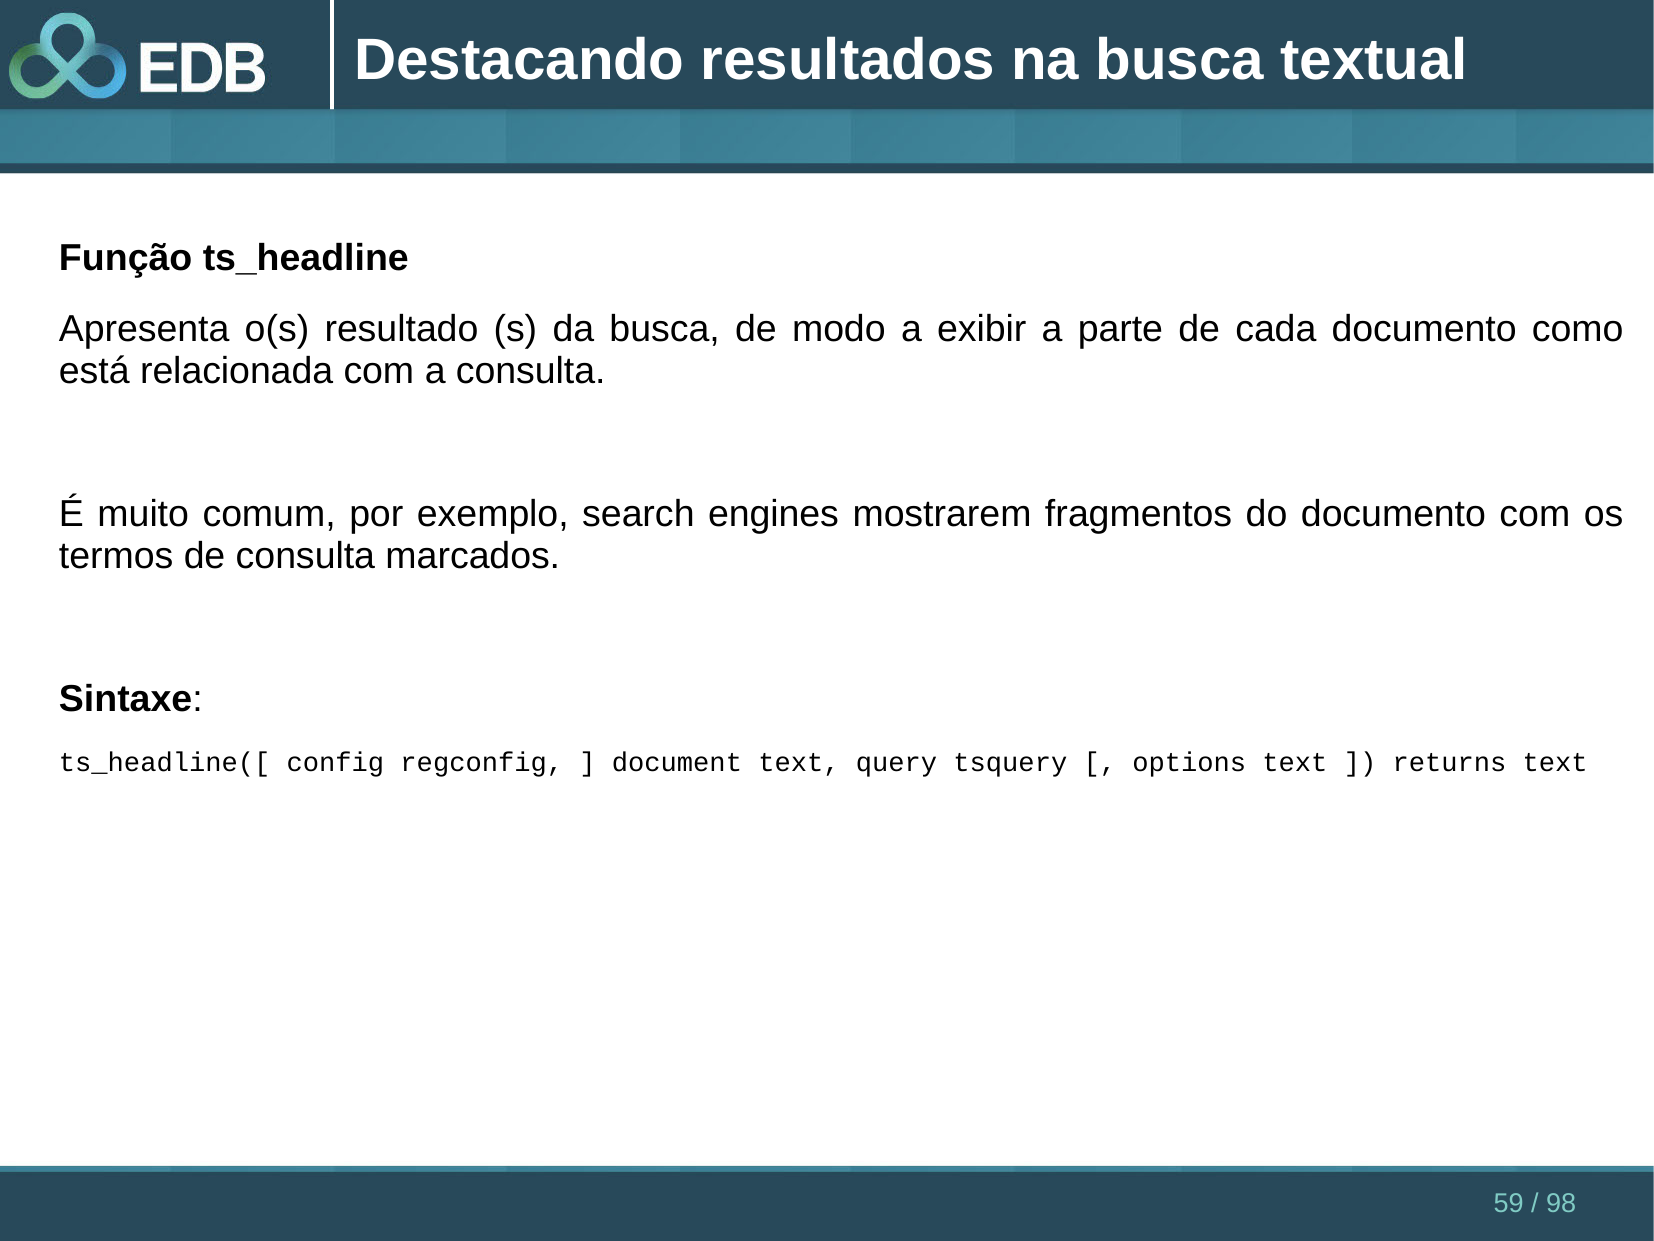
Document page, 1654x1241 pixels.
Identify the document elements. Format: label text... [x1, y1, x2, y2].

picture [0, 0, 1654, 1241]
title Destacando resultados na busca textual [354, 0, 1625, 125]
list Função ts_headline Apresenta o(s) resultado (s) da busca, de modo a exibir a parte de cada documento como está relacionada com a consulta. É muito comum, por exemplo, search engines mostrarem fragmentos do documento com os termos de consulta marcados. Sintaxe: ts_headline([ config regconfig, ] document text, query tsquery [, options text ]) returns text [59, 236, 1625, 798]
